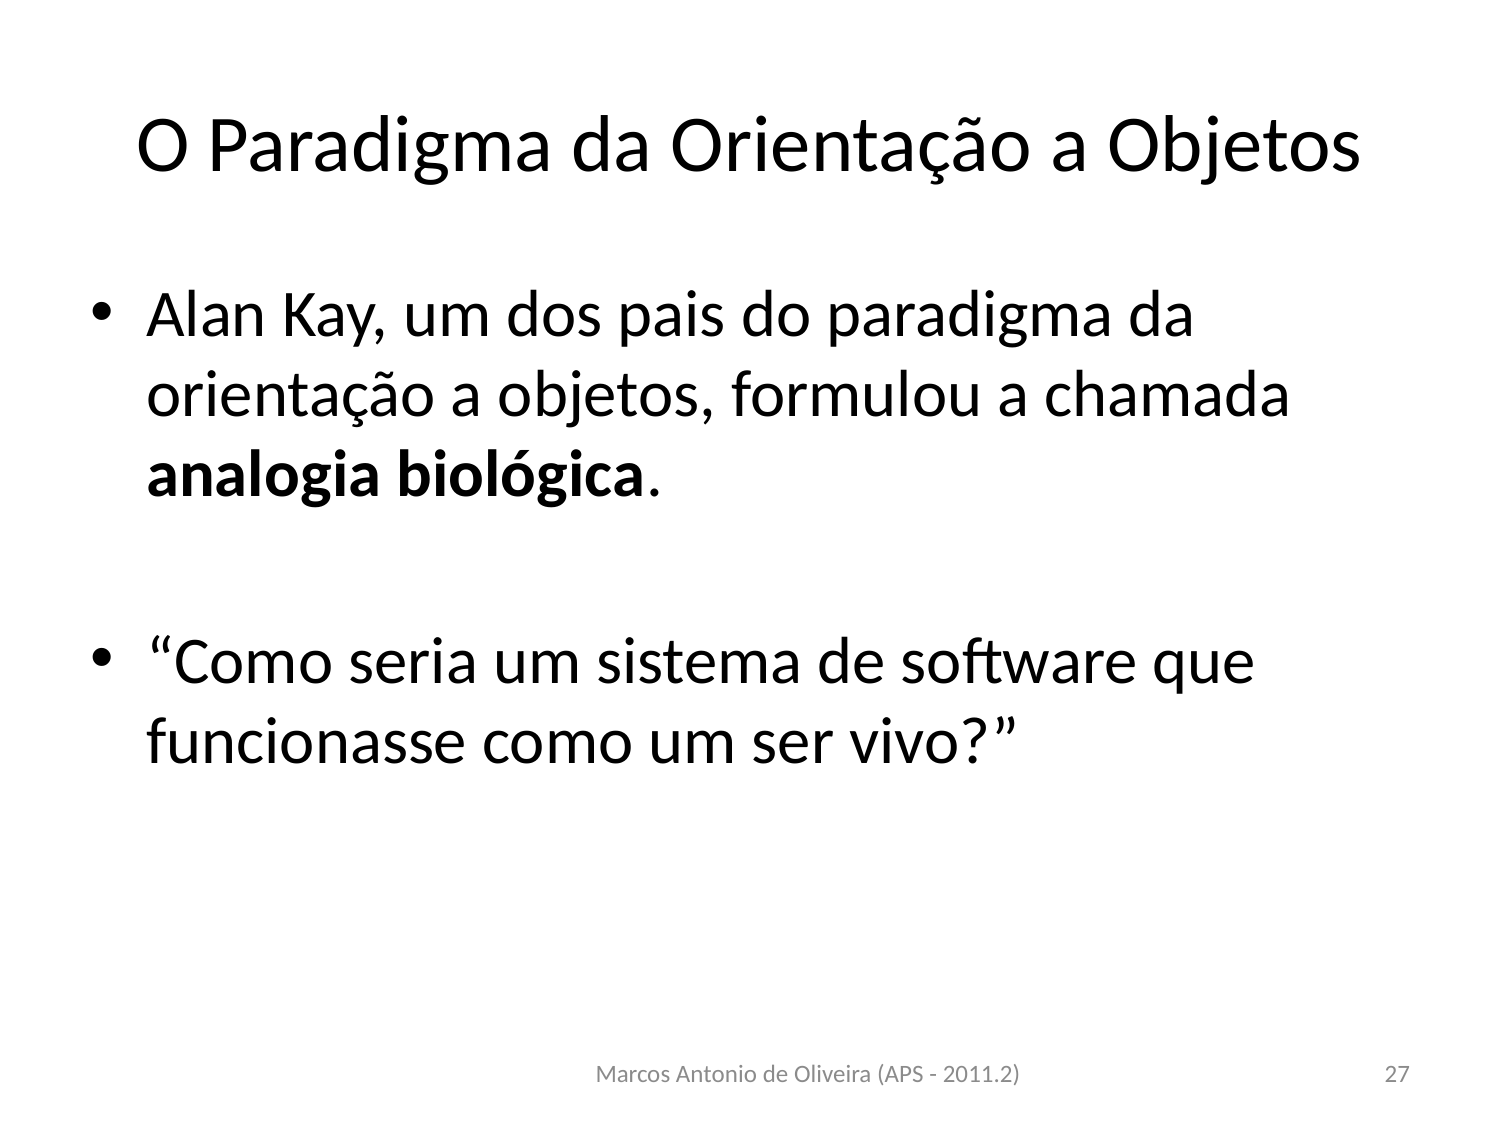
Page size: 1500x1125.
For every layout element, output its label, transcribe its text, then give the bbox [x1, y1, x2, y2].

title O Paradigma da Orientação a Objetos [75, 45, 1425, 233]
list Alan Kay, um dos pais do paradigma da orientação a objetos, formulou a chamada analogia biológica. “Como seria um sistema de software que funcionasse como um ser vivo?” [75, 262, 1425, 1005]
slide_number <número> [1074, 1042, 1425, 1103]
footer Marcos Antonio de Oliveira (APS - 2011.2) [512, 1042, 1074, 1103]
